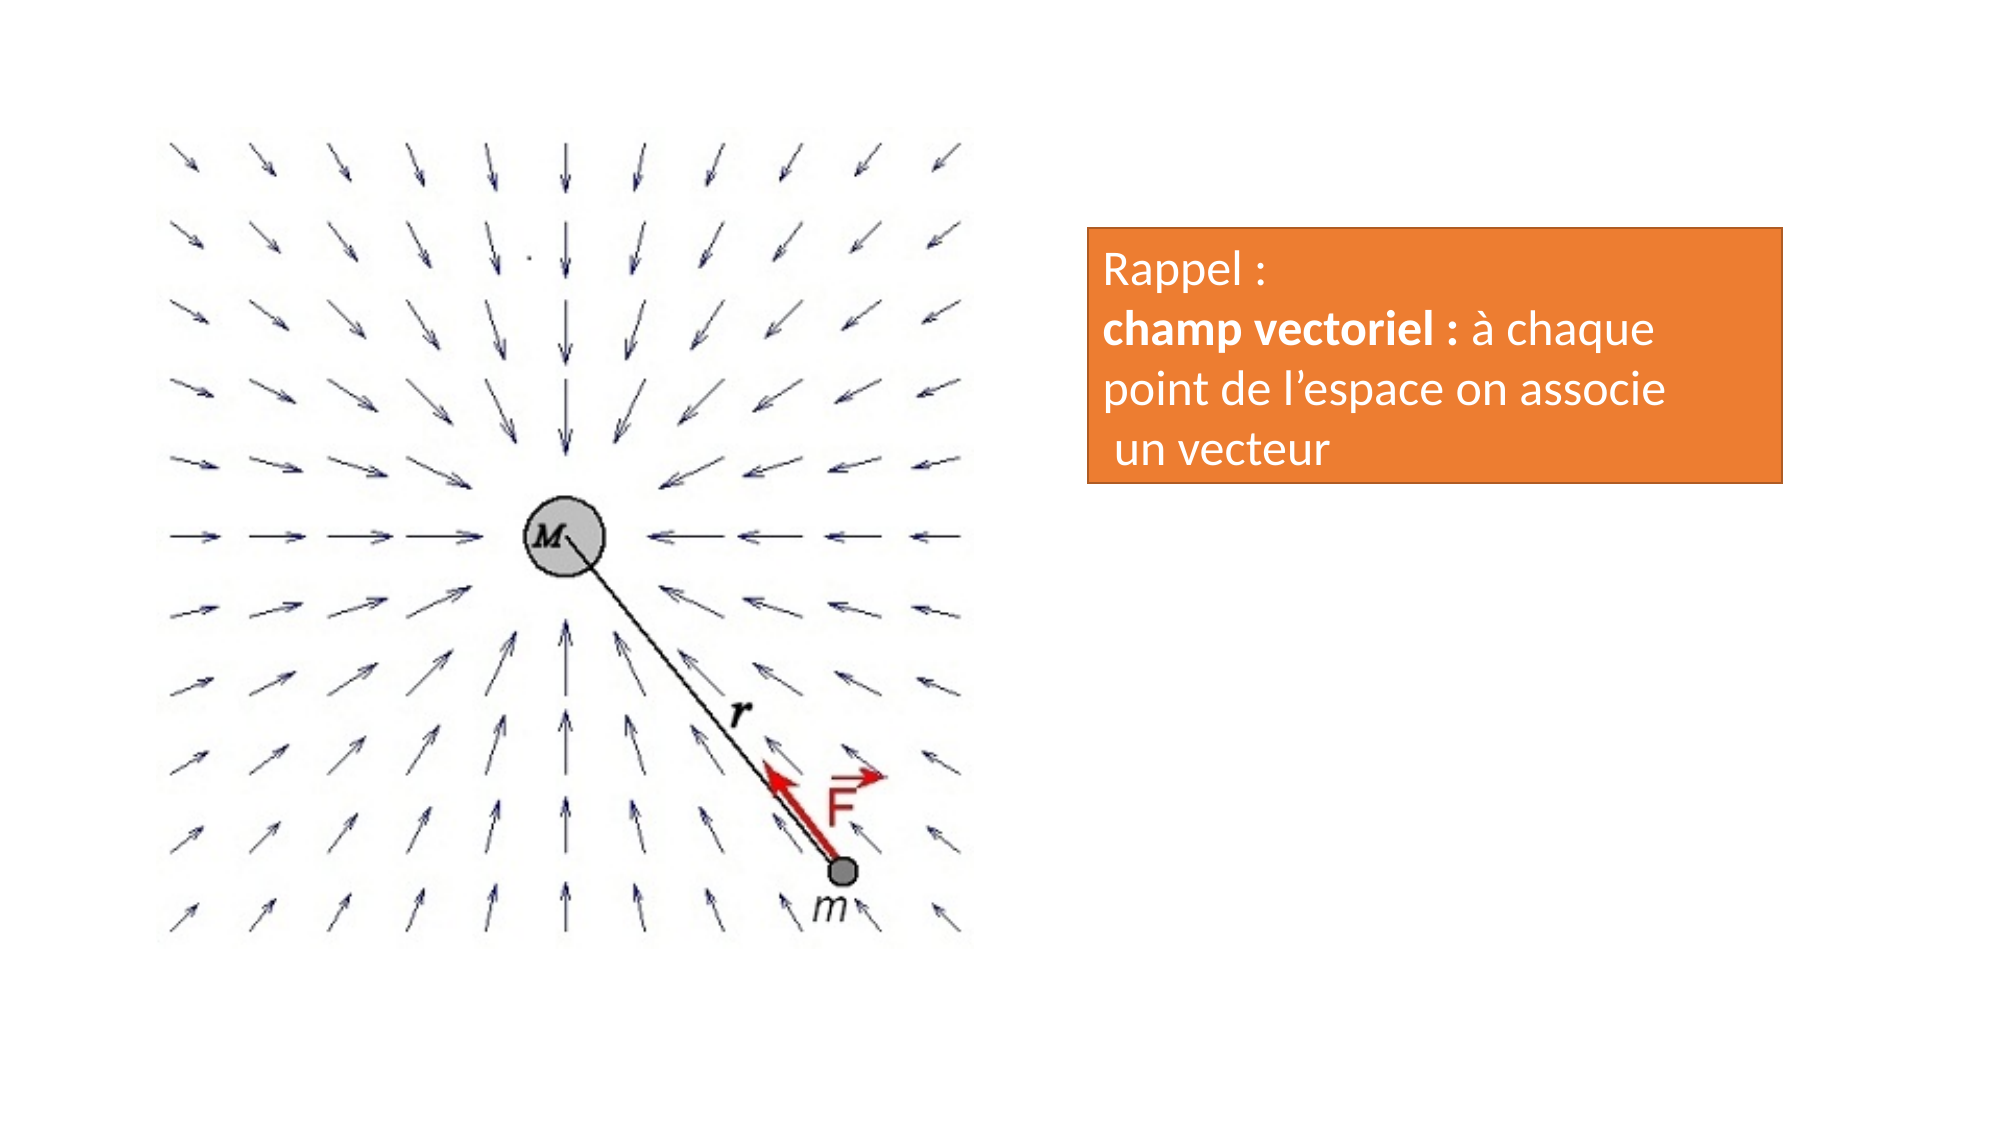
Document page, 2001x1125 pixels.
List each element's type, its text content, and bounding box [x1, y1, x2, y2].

text_box Rappel : champ vectoriel : à chaque point de l’espace on associe un vecteur [1087, 228, 1782, 484]
picture [156, 127, 974, 949]
